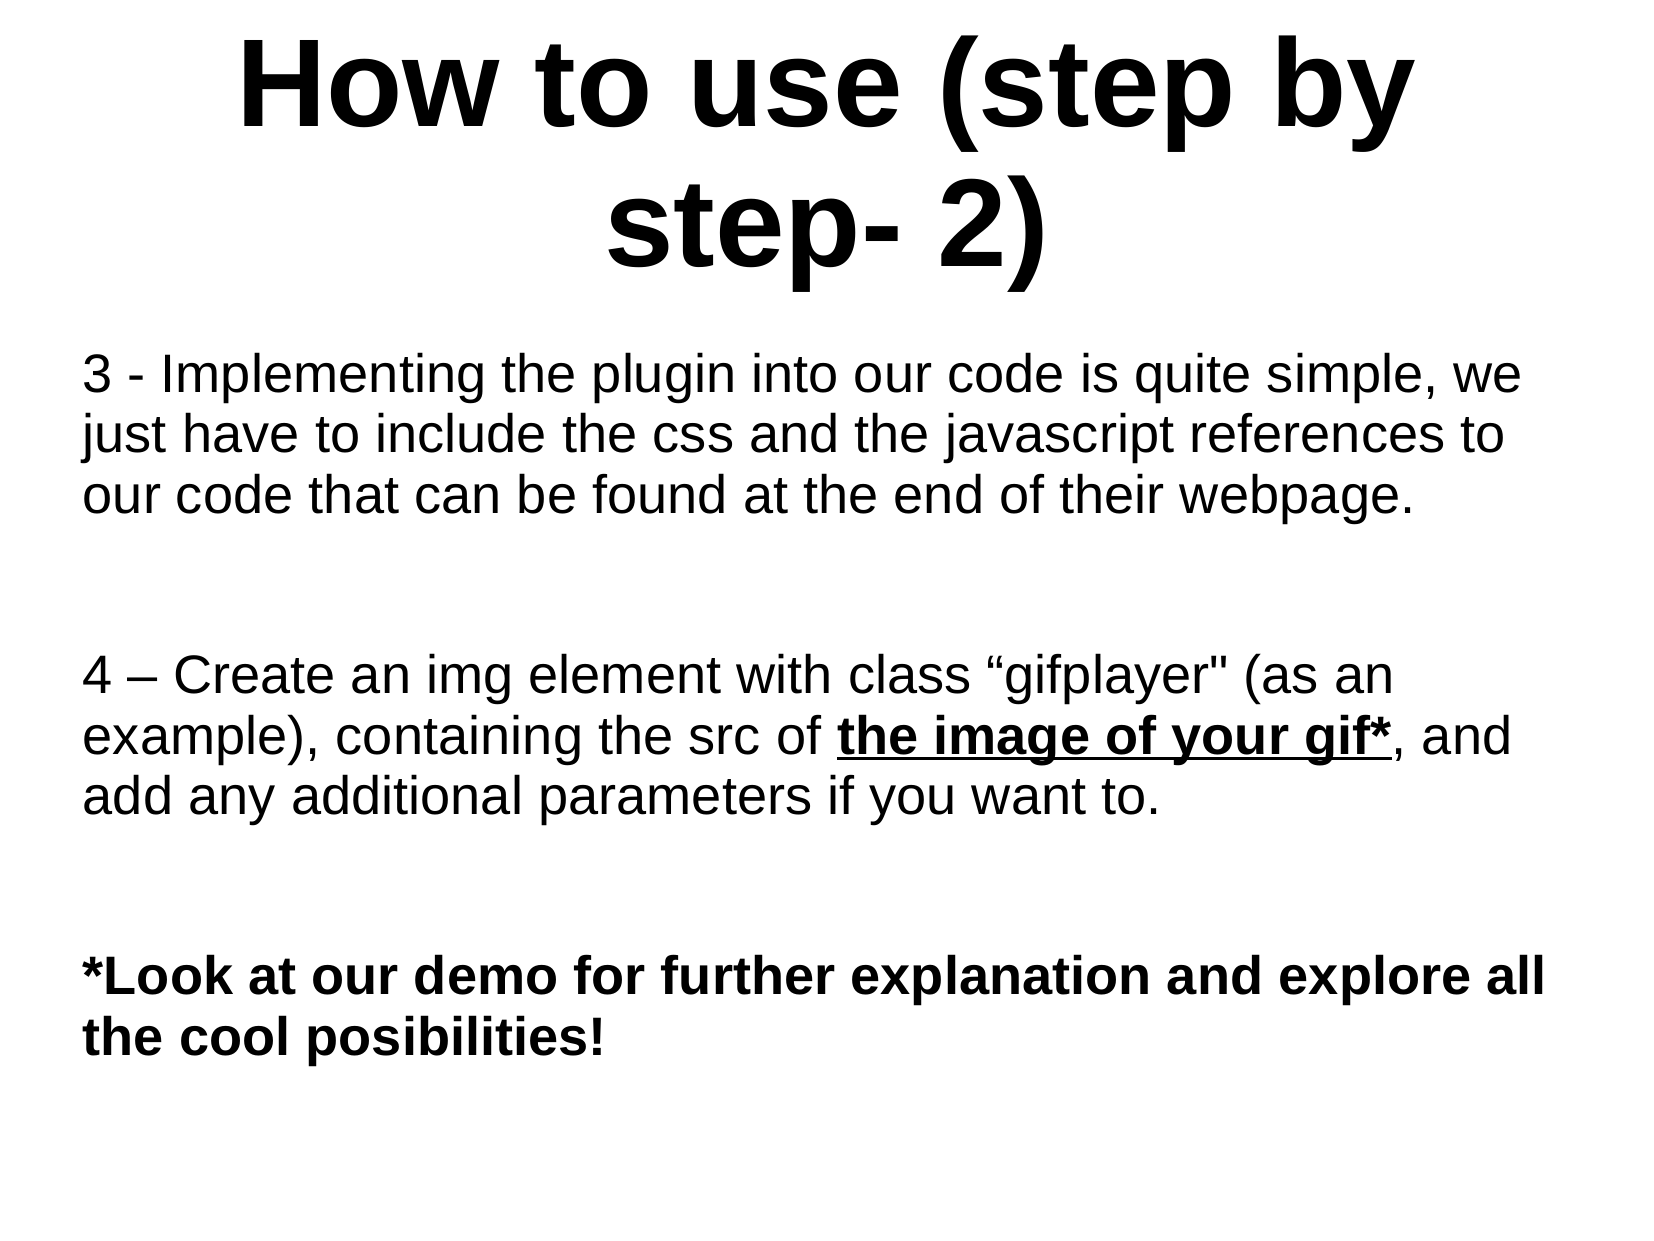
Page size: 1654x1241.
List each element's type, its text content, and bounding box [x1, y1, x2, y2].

list 3 - Implementing the plugin into our code is quite simple, we just have to include the css and the javascript references to our code that can be found at the end of their webpage. 4 – Create an img element with class “gifplayer" (as an example), containing the src of the image of your gif*, and add any additional parameters if you want to. *Look at our demo for further explanation and explore all the cool posibilities! [82, 343, 1571, 1118]
title How to use (step by step- 2) [82, 13, 1571, 293]
